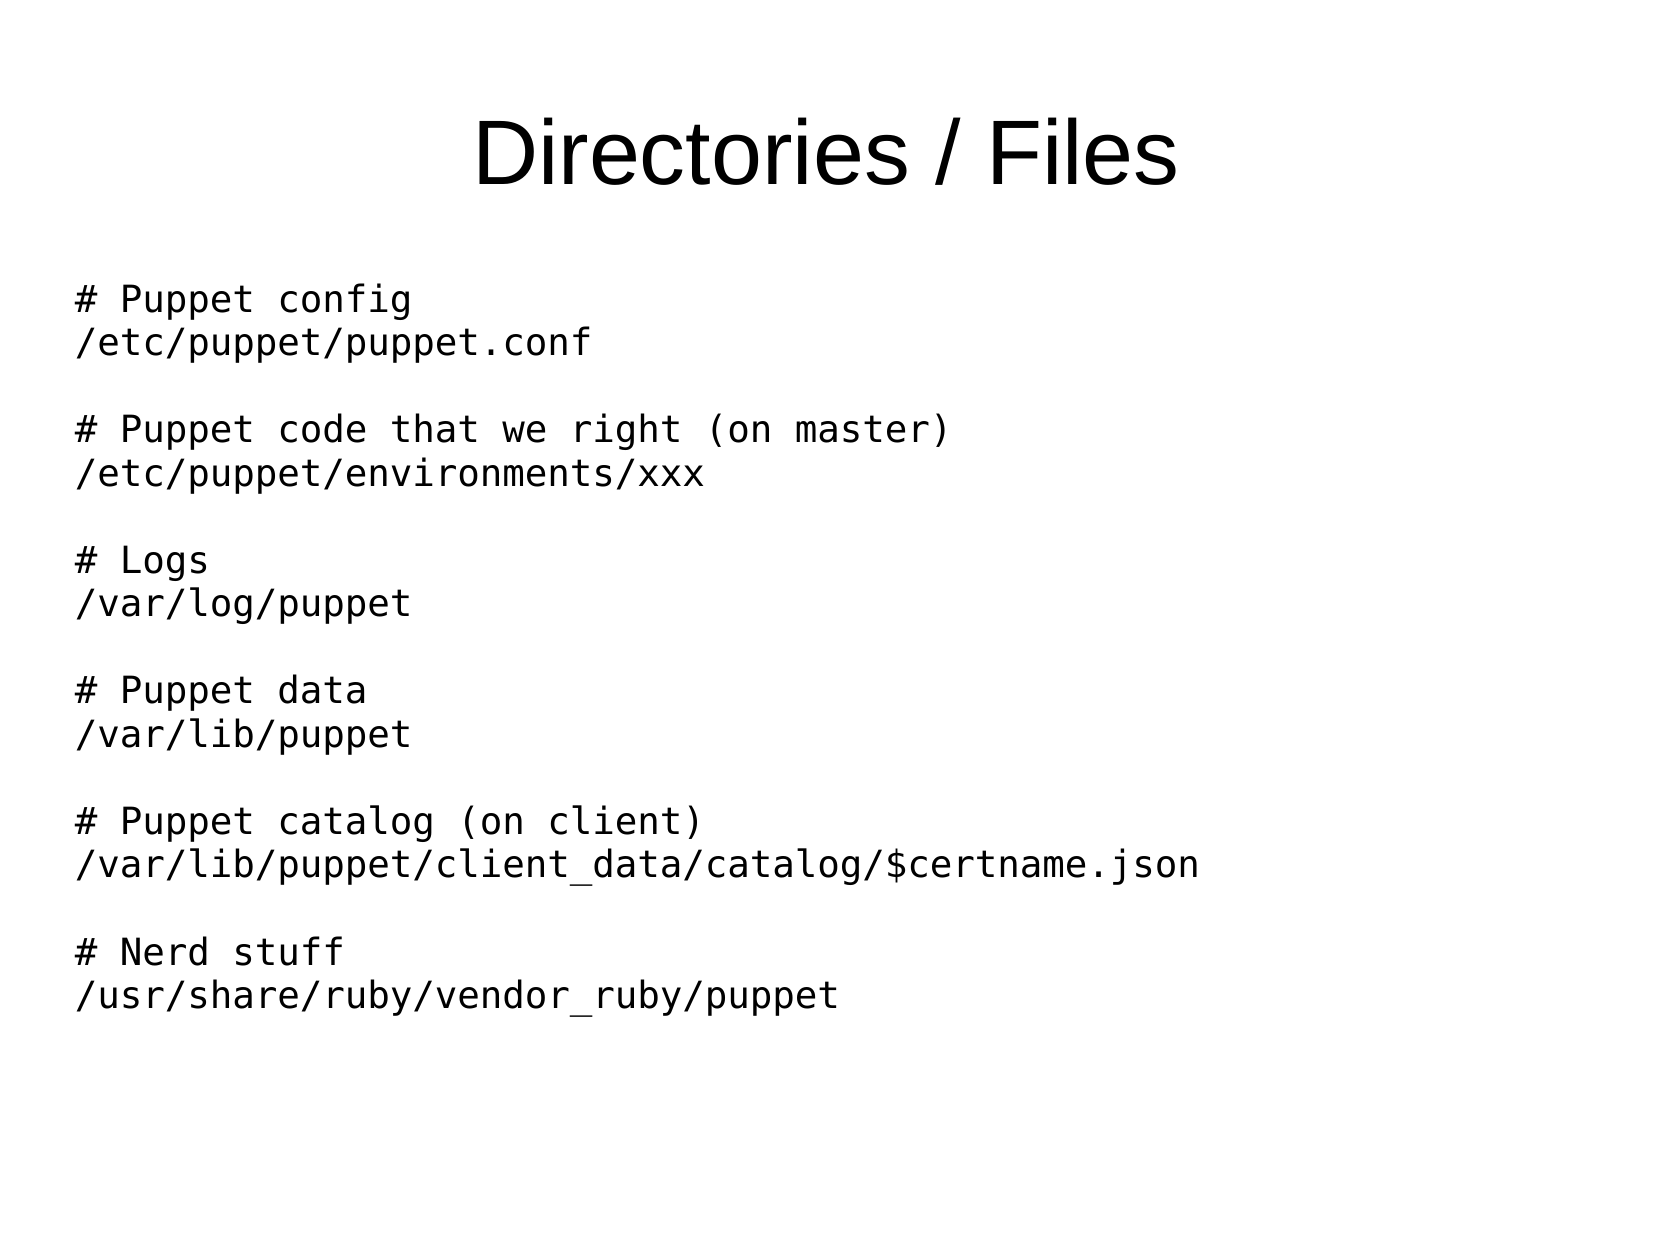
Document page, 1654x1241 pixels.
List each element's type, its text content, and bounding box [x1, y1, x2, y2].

text_box # Puppet config /etc/puppet/puppet.conf # Puppet code that we right (on master) /etc/puppet/environments/xxx # Logs /var/log/puppet # Puppet data /var/lib/puppet # Puppet catalog (on client) /var/lib/puppet/client_data/catalog/$certname.json # Nerd stuff /usr/share/ruby/vendor_ruby/puppet [60, 270, 1591, 1171]
title Directories / Files [82, 49, 1571, 257]
